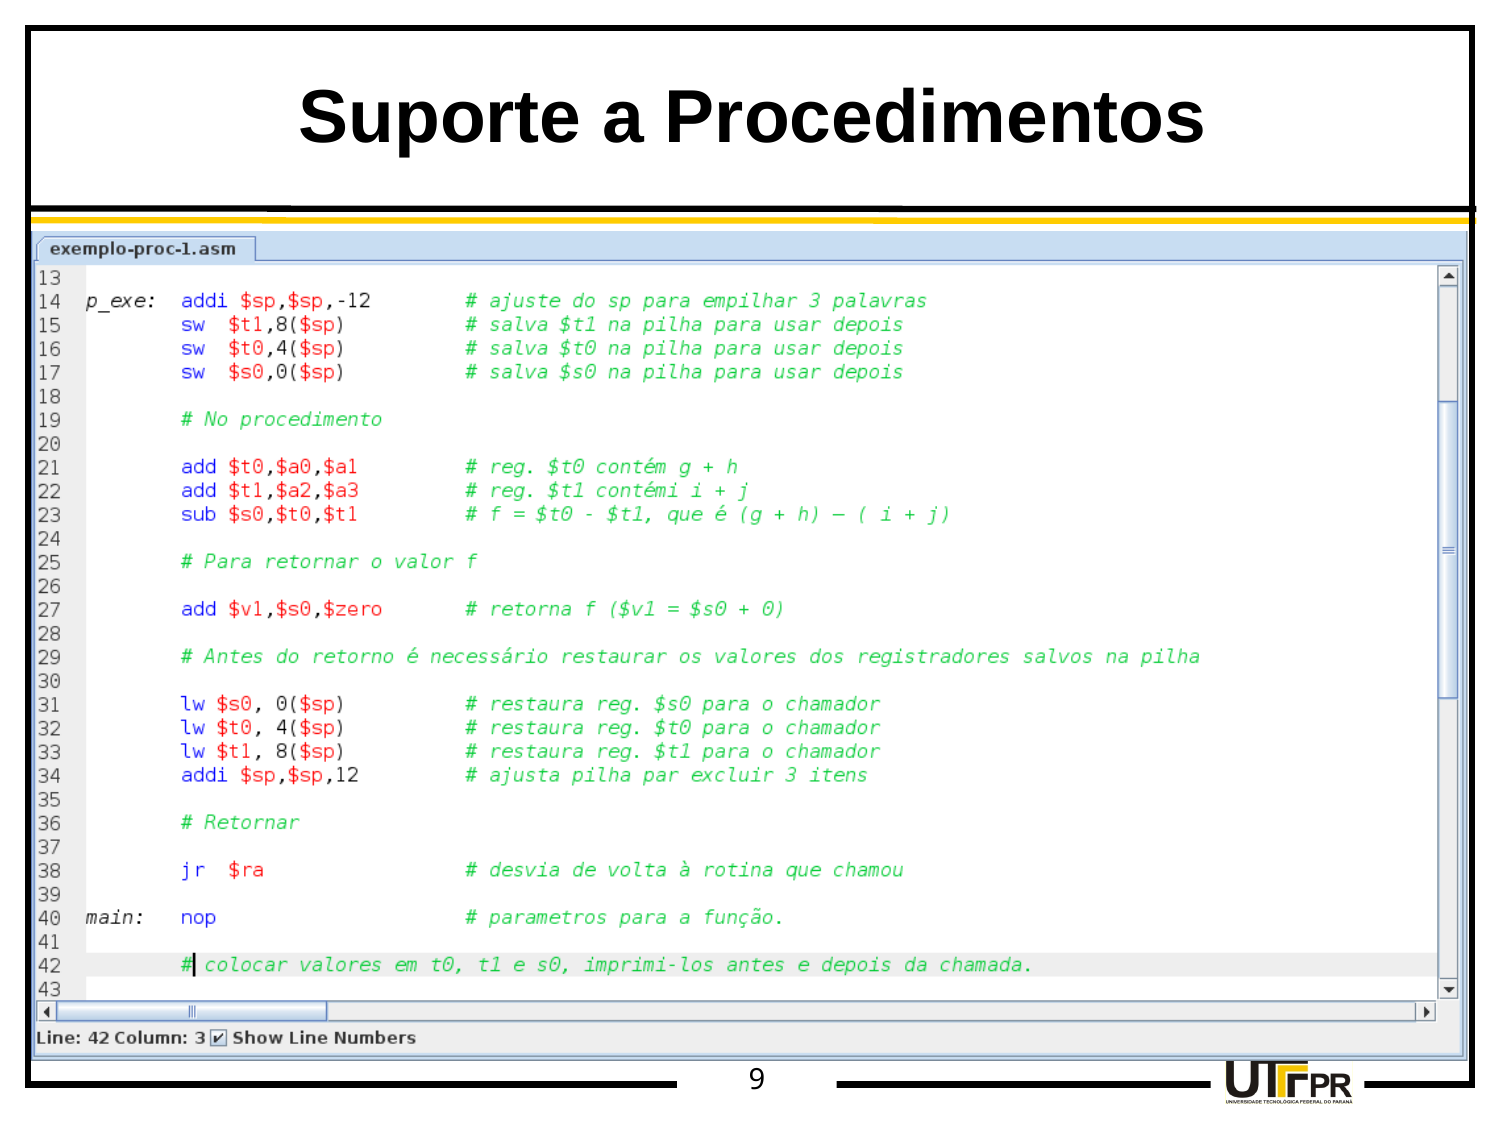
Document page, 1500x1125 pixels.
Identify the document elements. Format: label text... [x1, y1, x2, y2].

picture [31, 231, 1469, 1104]
title Suporte a Procedimentos [29, 29, 1477, 207]
